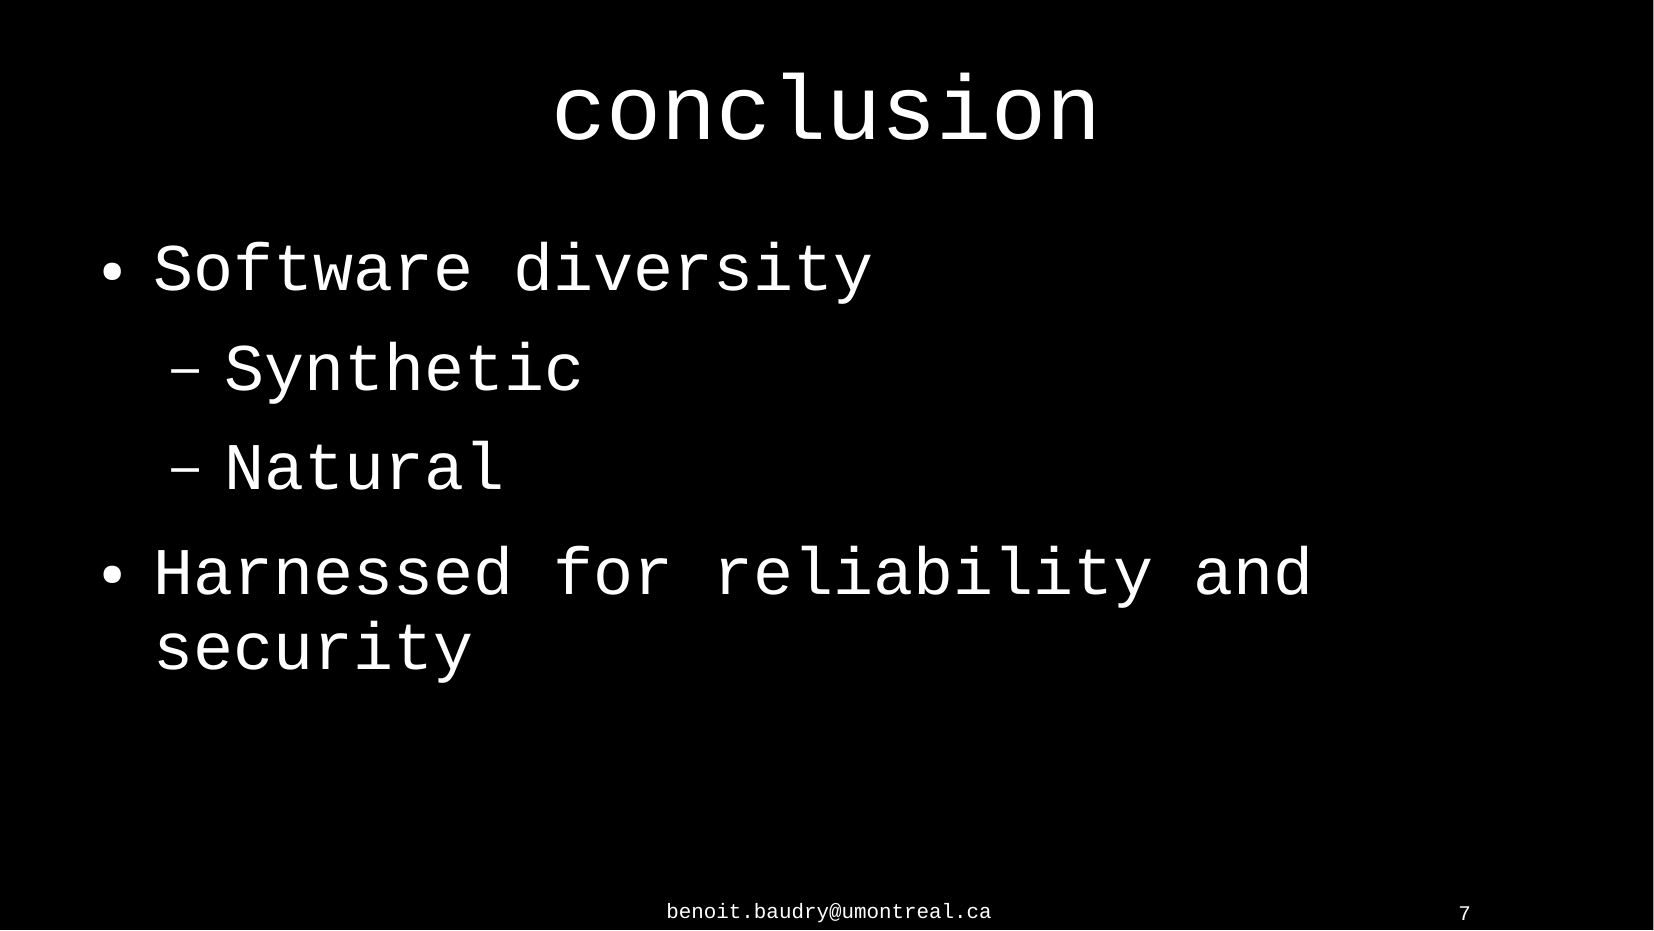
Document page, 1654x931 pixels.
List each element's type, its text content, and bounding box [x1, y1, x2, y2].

title conclusion [82, 37, 1571, 193]
list Software diversity Synthetic Natural Harnessed for reliability and security [82, 235, 1571, 775]
